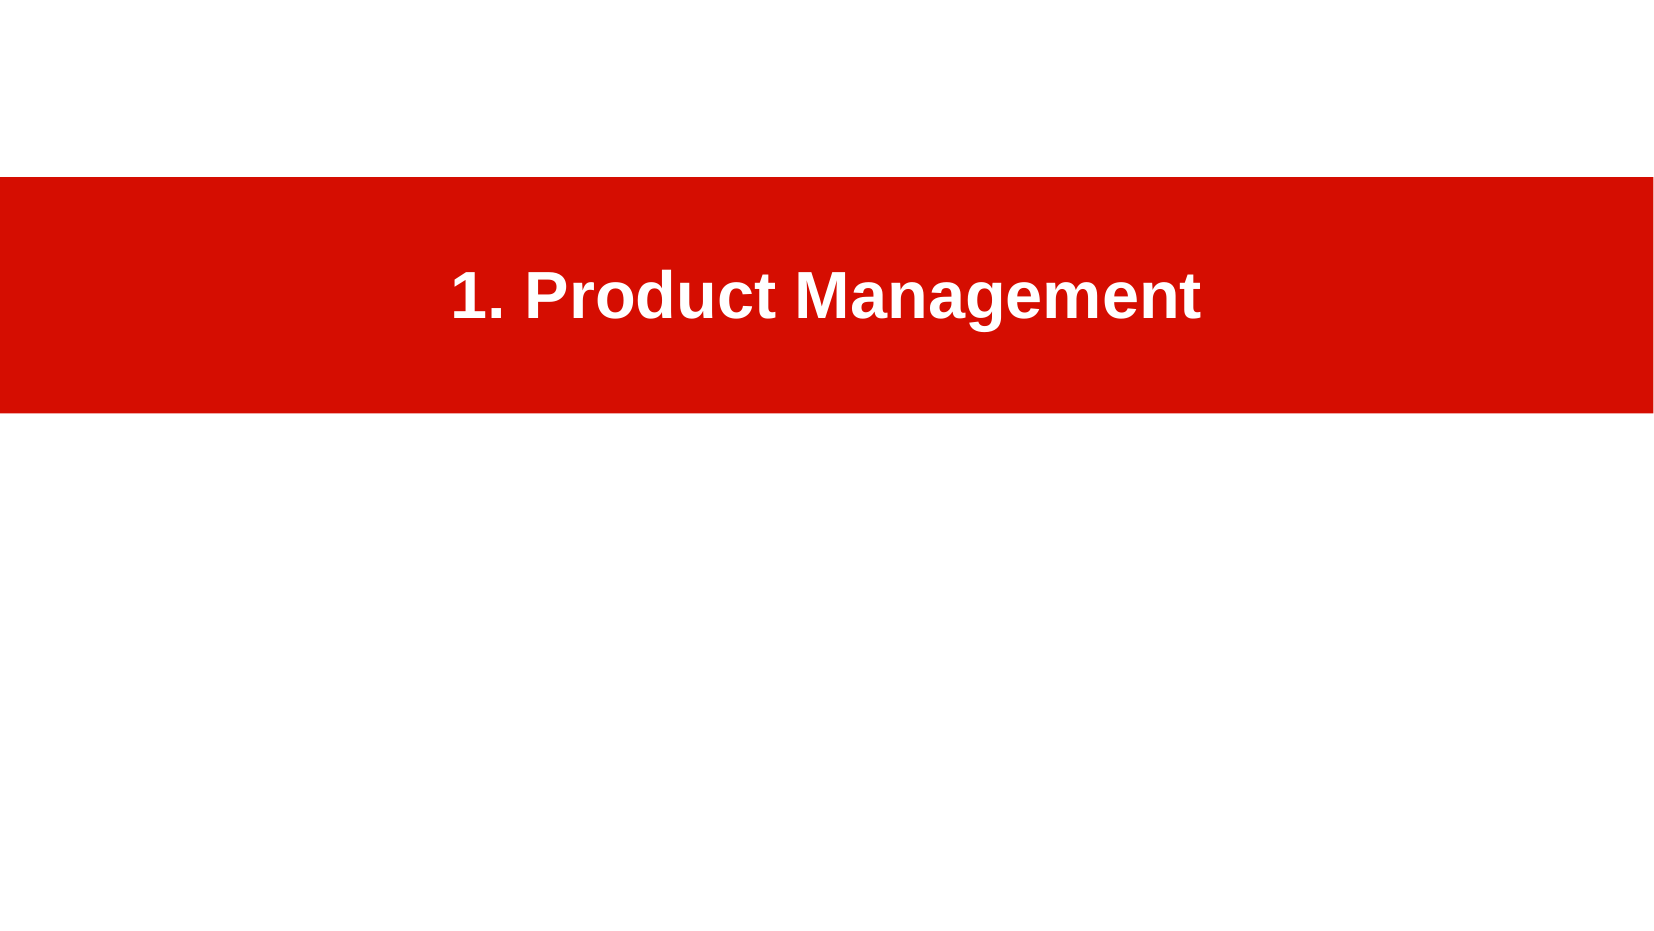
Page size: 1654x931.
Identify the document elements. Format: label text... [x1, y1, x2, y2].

title 1. Product Management [0, 177, 1654, 414]
